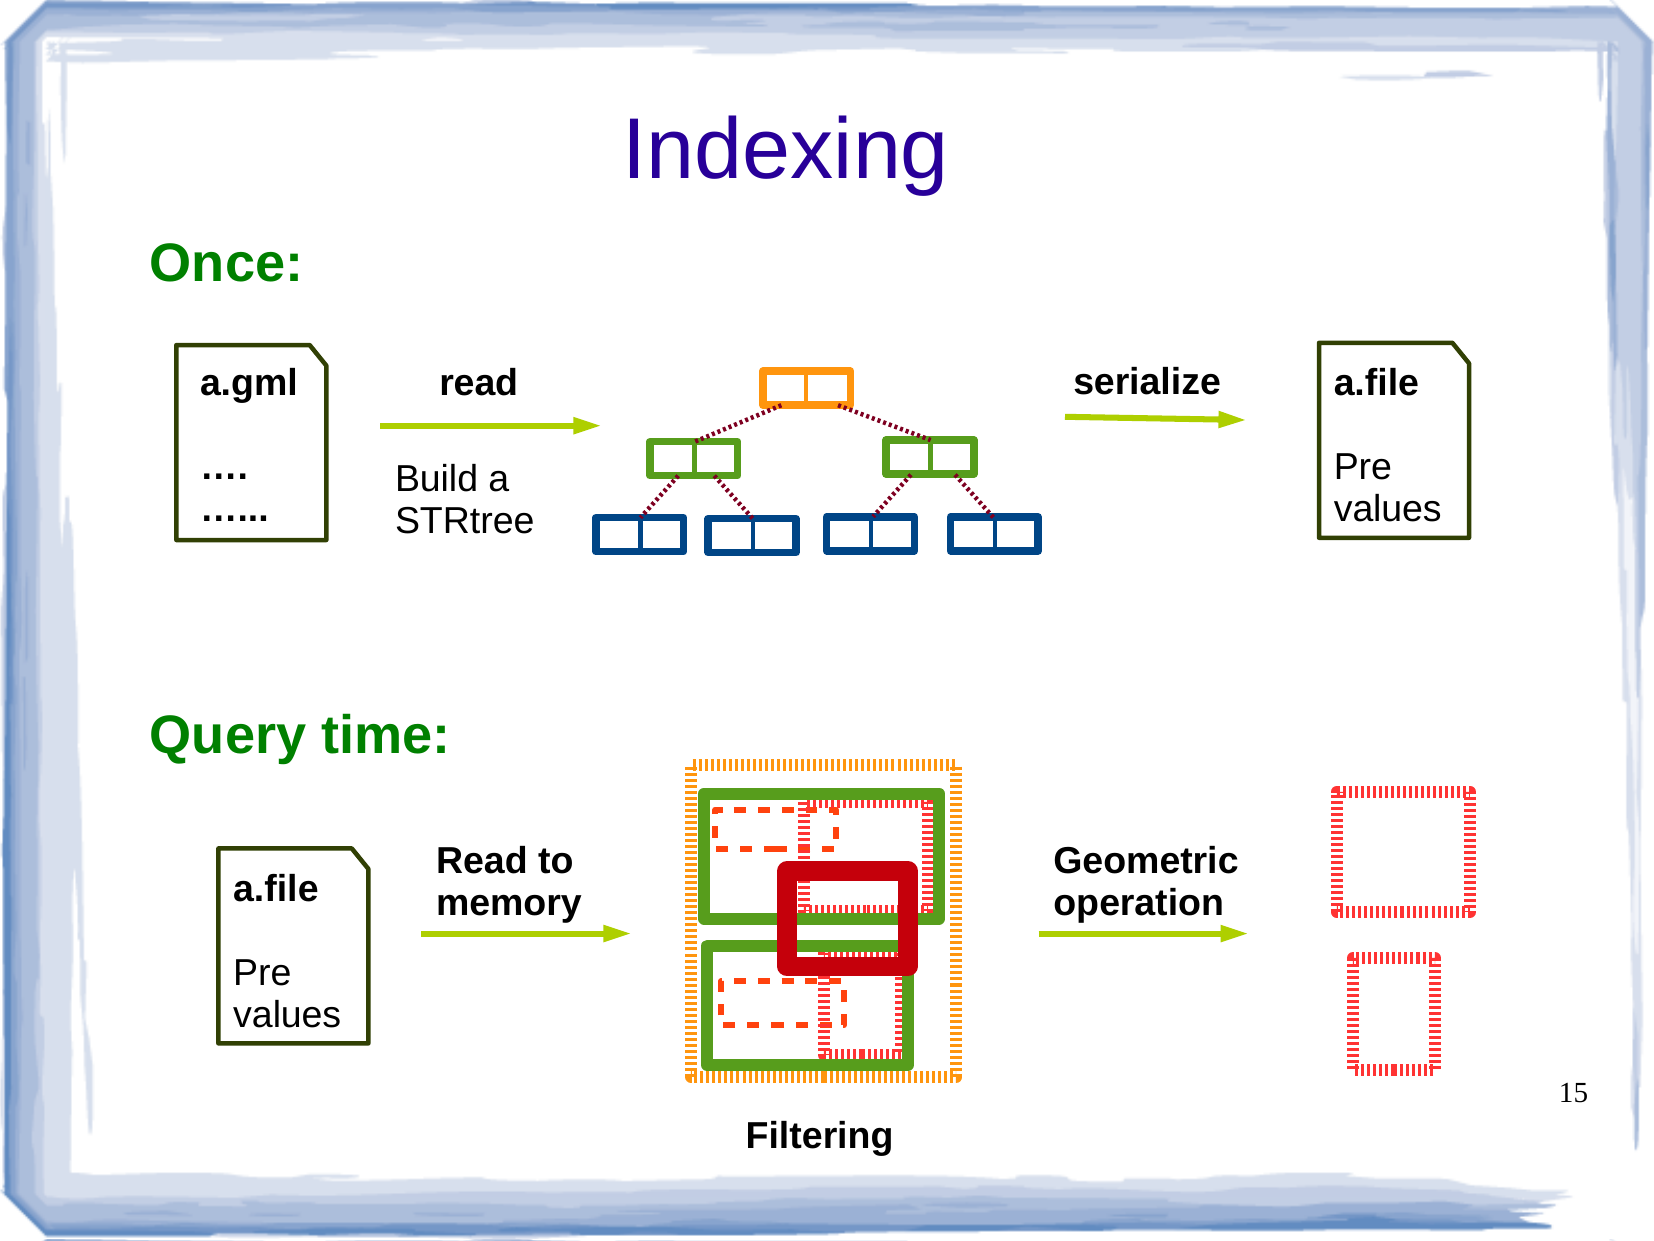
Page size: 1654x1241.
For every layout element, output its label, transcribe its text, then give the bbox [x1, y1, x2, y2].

text_box Geometric operation [1038, 832, 1276, 932]
text_box Read to memory [421, 832, 631, 932]
text_box a.file Pre values [218, 859, 381, 1043]
text_box [715, 801, 928, 912]
text_box serialize [1058, 352, 1250, 410]
text_box [1352, 958, 1436, 1071]
text_box [721, 976, 901, 1055]
text_box [823, 953, 898, 957]
title Indexing [41, 45, 1531, 253]
text_box Build a STRtree [380, 450, 571, 549]
text_box a.gml …. …... [185, 354, 381, 537]
text_box Once: [135, 225, 391, 301]
text_box read [424, 353, 546, 411]
picture [0, 0, 1654, 1241]
text_box a.file Pre values [1319, 354, 1481, 537]
text_box Filtering [730, 1106, 937, 1164]
text_box [1336, 791, 1470, 913]
text_box Query time: [135, 697, 481, 773]
text_box [803, 881, 898, 912]
